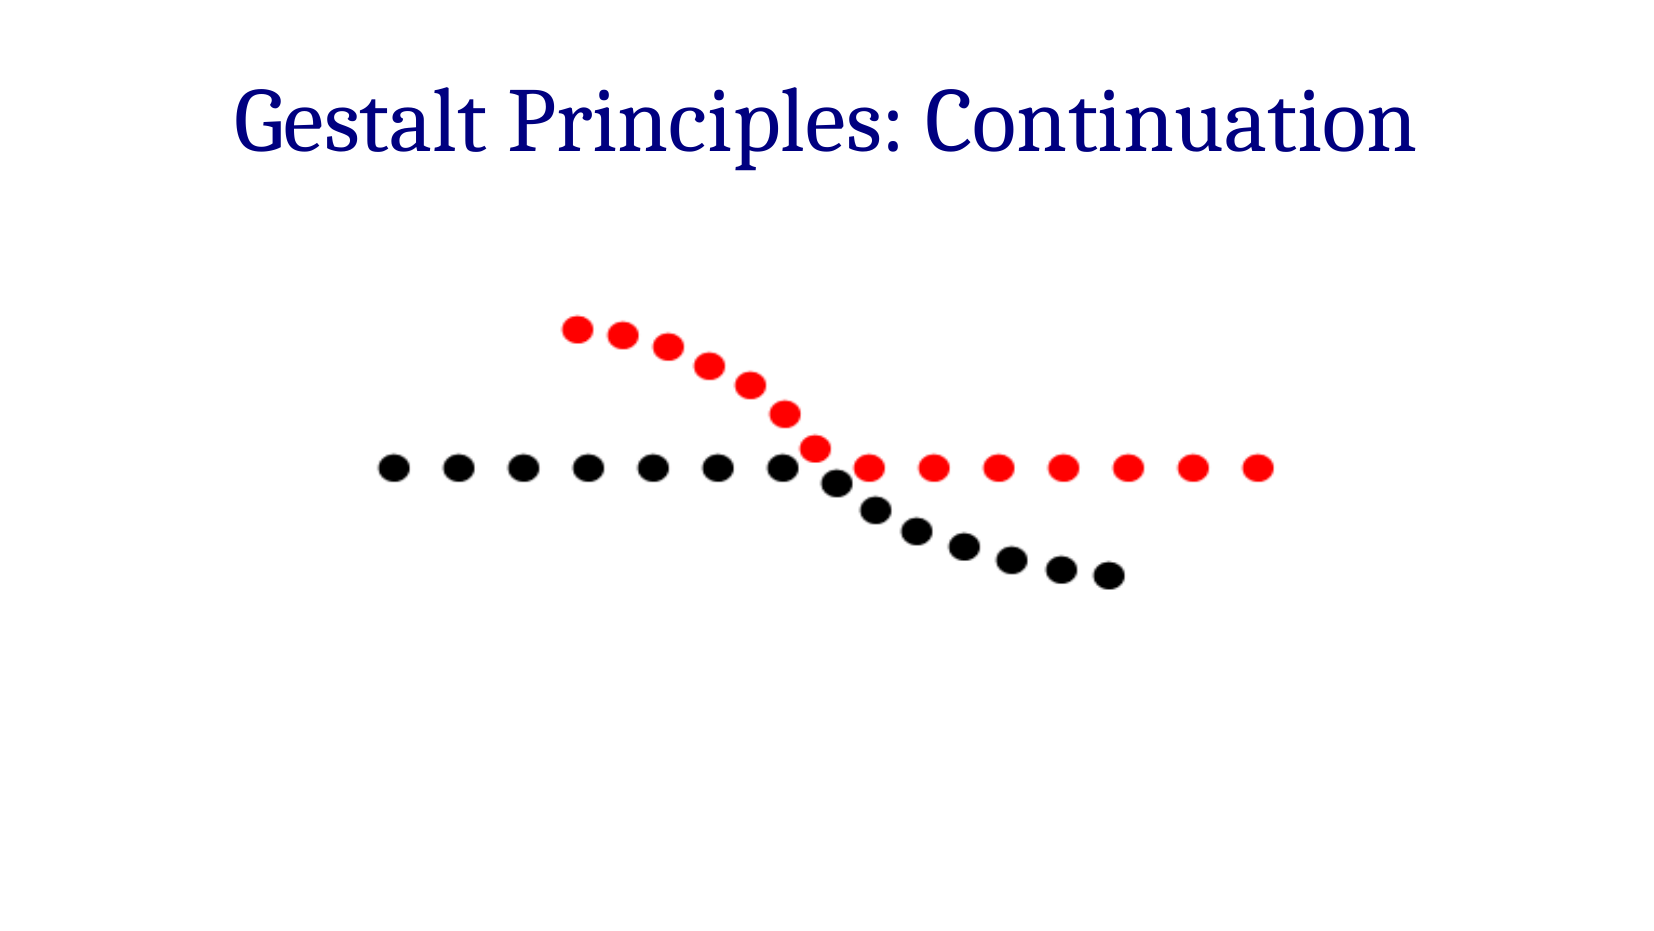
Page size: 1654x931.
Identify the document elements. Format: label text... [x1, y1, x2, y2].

picture [287, 217, 1367, 709]
title Gestalt Principles: Continuation [82, 37, 1571, 193]
